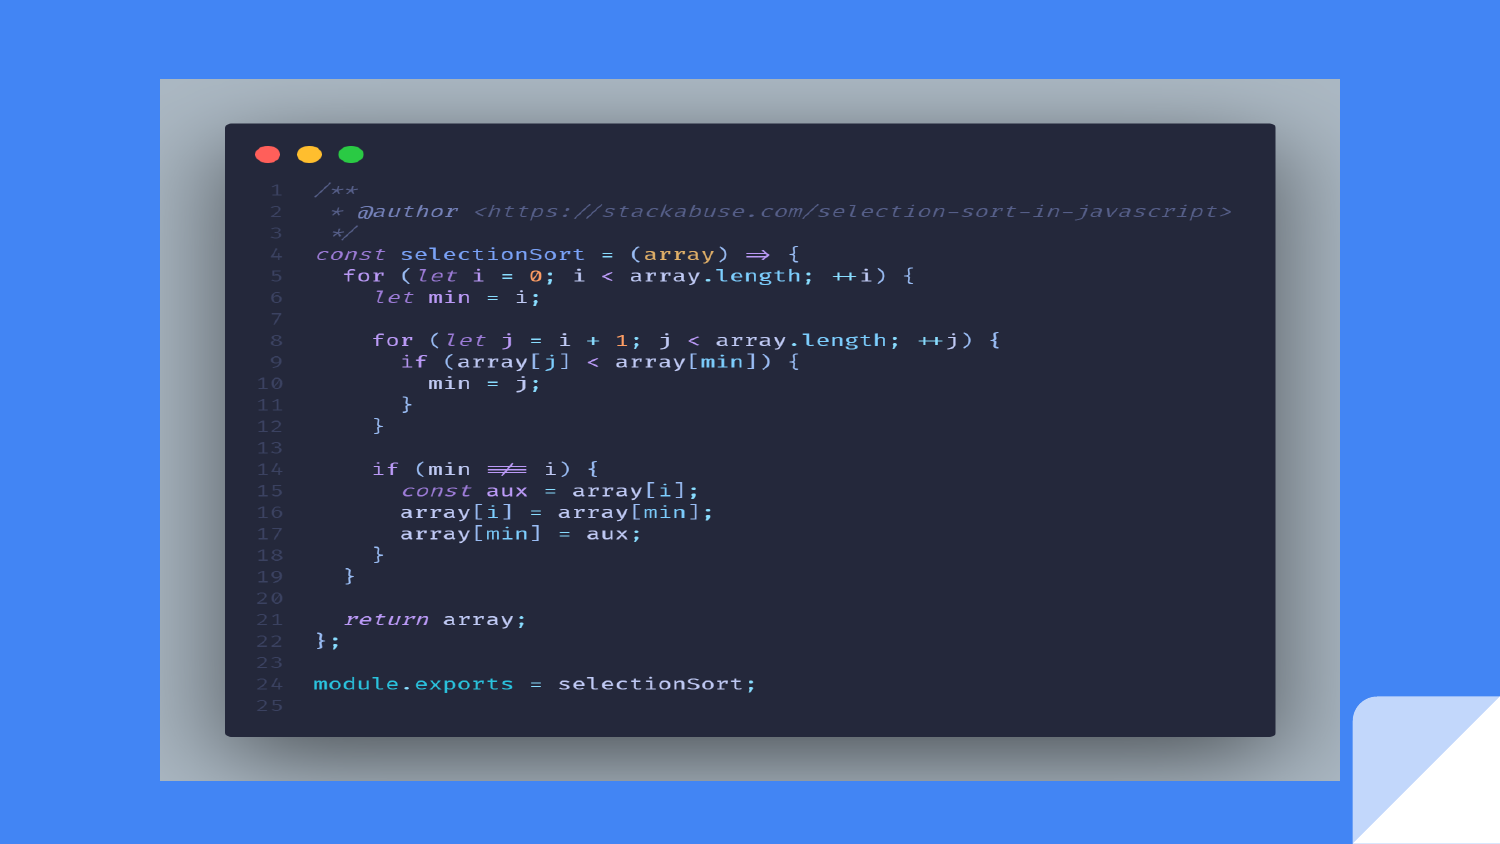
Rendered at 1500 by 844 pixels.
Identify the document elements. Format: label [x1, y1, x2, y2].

picture [160, 79, 1340, 781]
